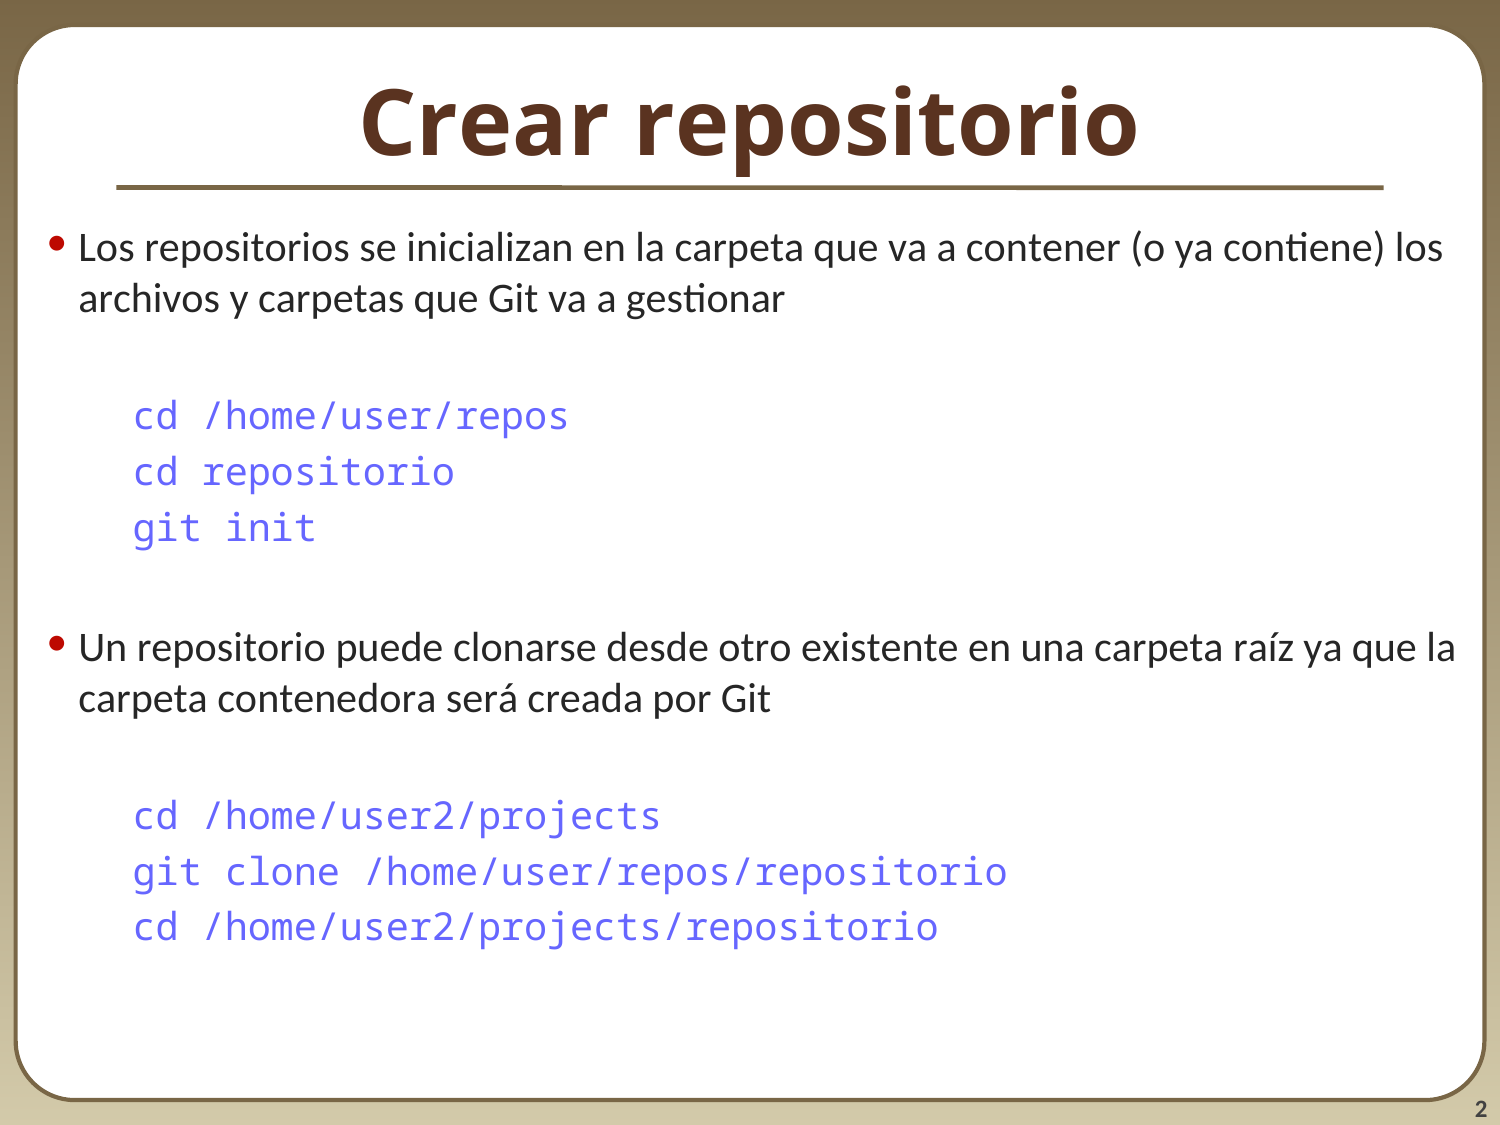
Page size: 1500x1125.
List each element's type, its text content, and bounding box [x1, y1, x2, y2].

list Los repositorios se inicializan en la carpeta que va a contener (o ya contiene) los archivos y carpetas que Git va a gestionar cd /home/user/repos cd repositorio git init Un repositorio puede clonarse desde otro existente en una carpeta raíz ya que la carpeta contenedora será creada por Git cd /home/user2/projects git clone /home/user/repos/repositorio cd /home/user2/projects/repositorio [0, 212, 1500, 963]
title Crear repositorio [0, 24, 1500, 212]
